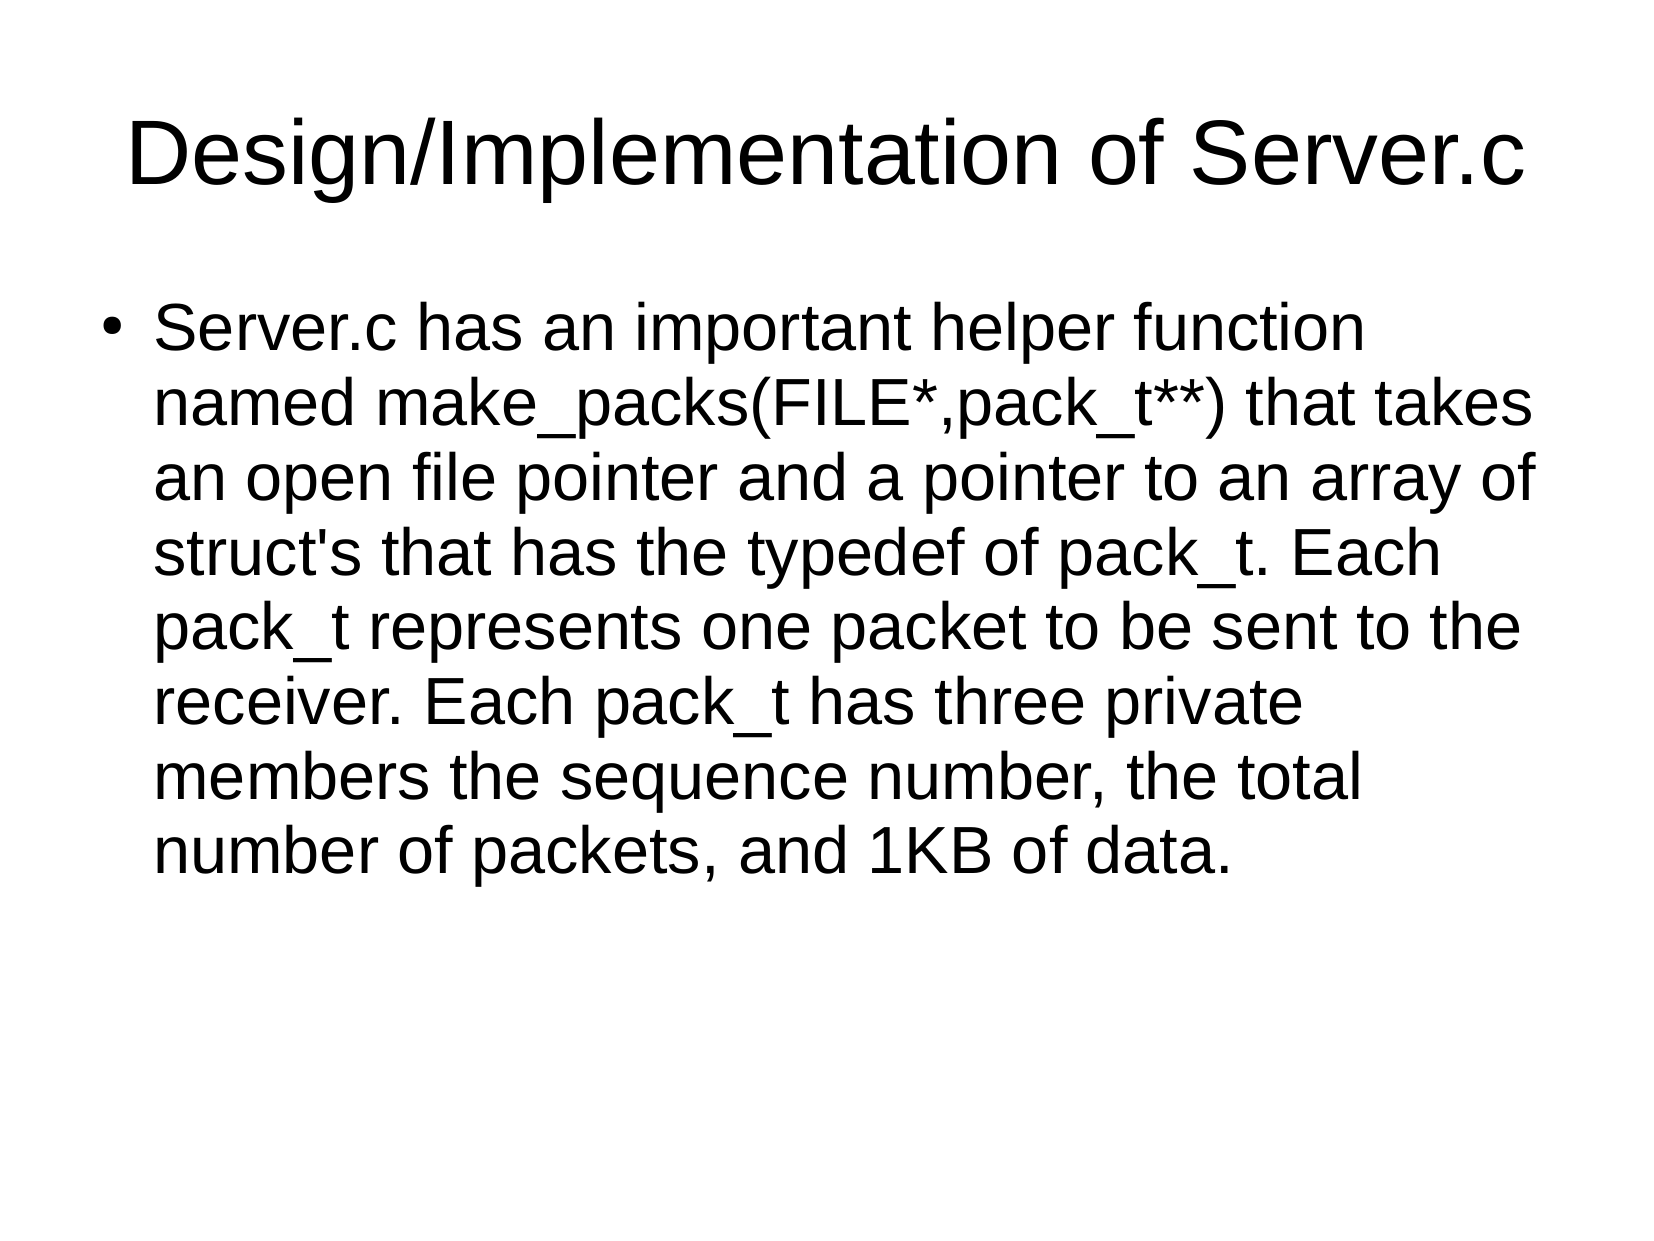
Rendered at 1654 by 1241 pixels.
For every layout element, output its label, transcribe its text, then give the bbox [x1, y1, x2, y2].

title Design/Implementation of Server.c [82, 49, 1571, 257]
list Server.c has an important helper function named make_packs(FILE*,pack_t**) that takes an open file pointer and a pointer to an array of struct's that has the typedef of pack_t. Each pack_t represents one packet to be sent to the receiver. Each pack_t has three private members the sequence number, the total number of packets, and 1KB of data. [82, 290, 1571, 1010]
